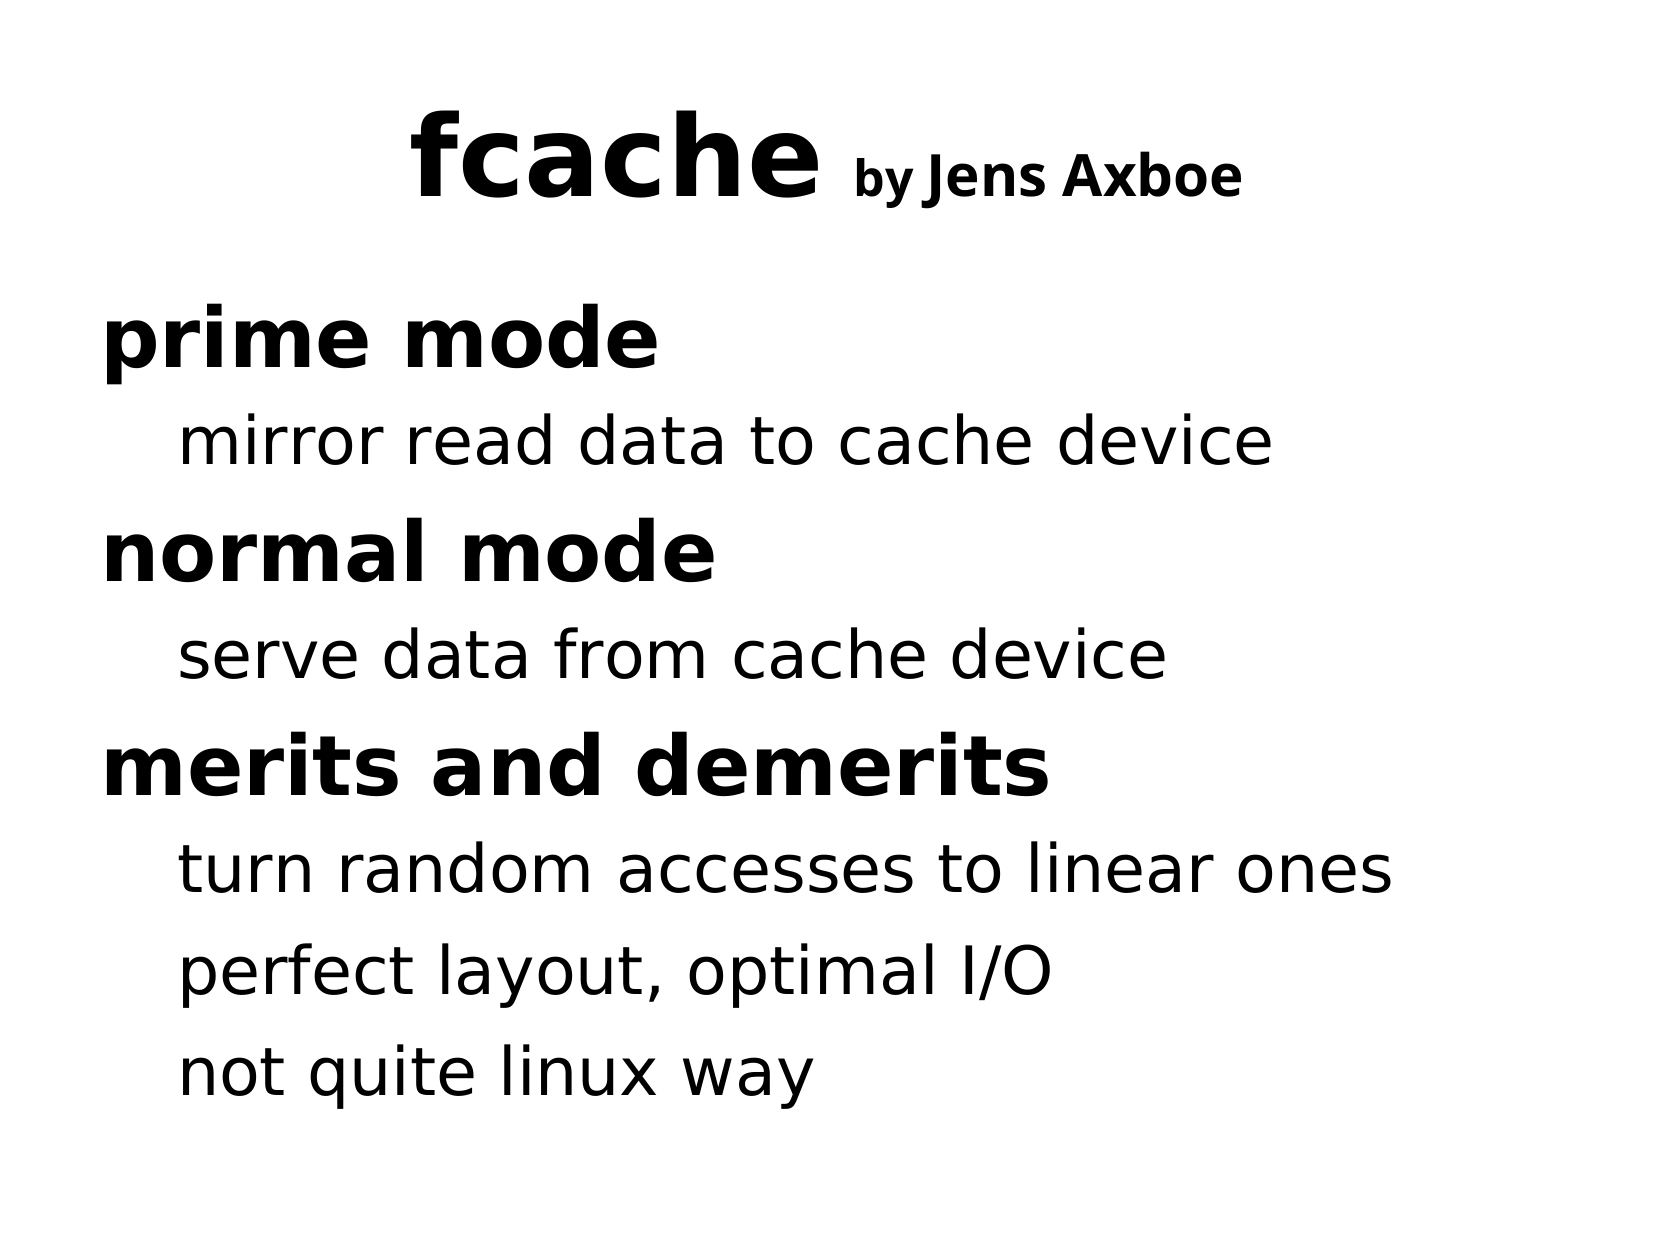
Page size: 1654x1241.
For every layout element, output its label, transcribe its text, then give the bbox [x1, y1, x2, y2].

title fcache by Jens Axboe [82, 49, 1571, 257]
list prime mode mirror read data to cache device normal mode serve data from cache device merits and demerits turn random accesses to linear ones perfect layout, optimal I/O not quite linux way [82, 290, 1571, 1112]
